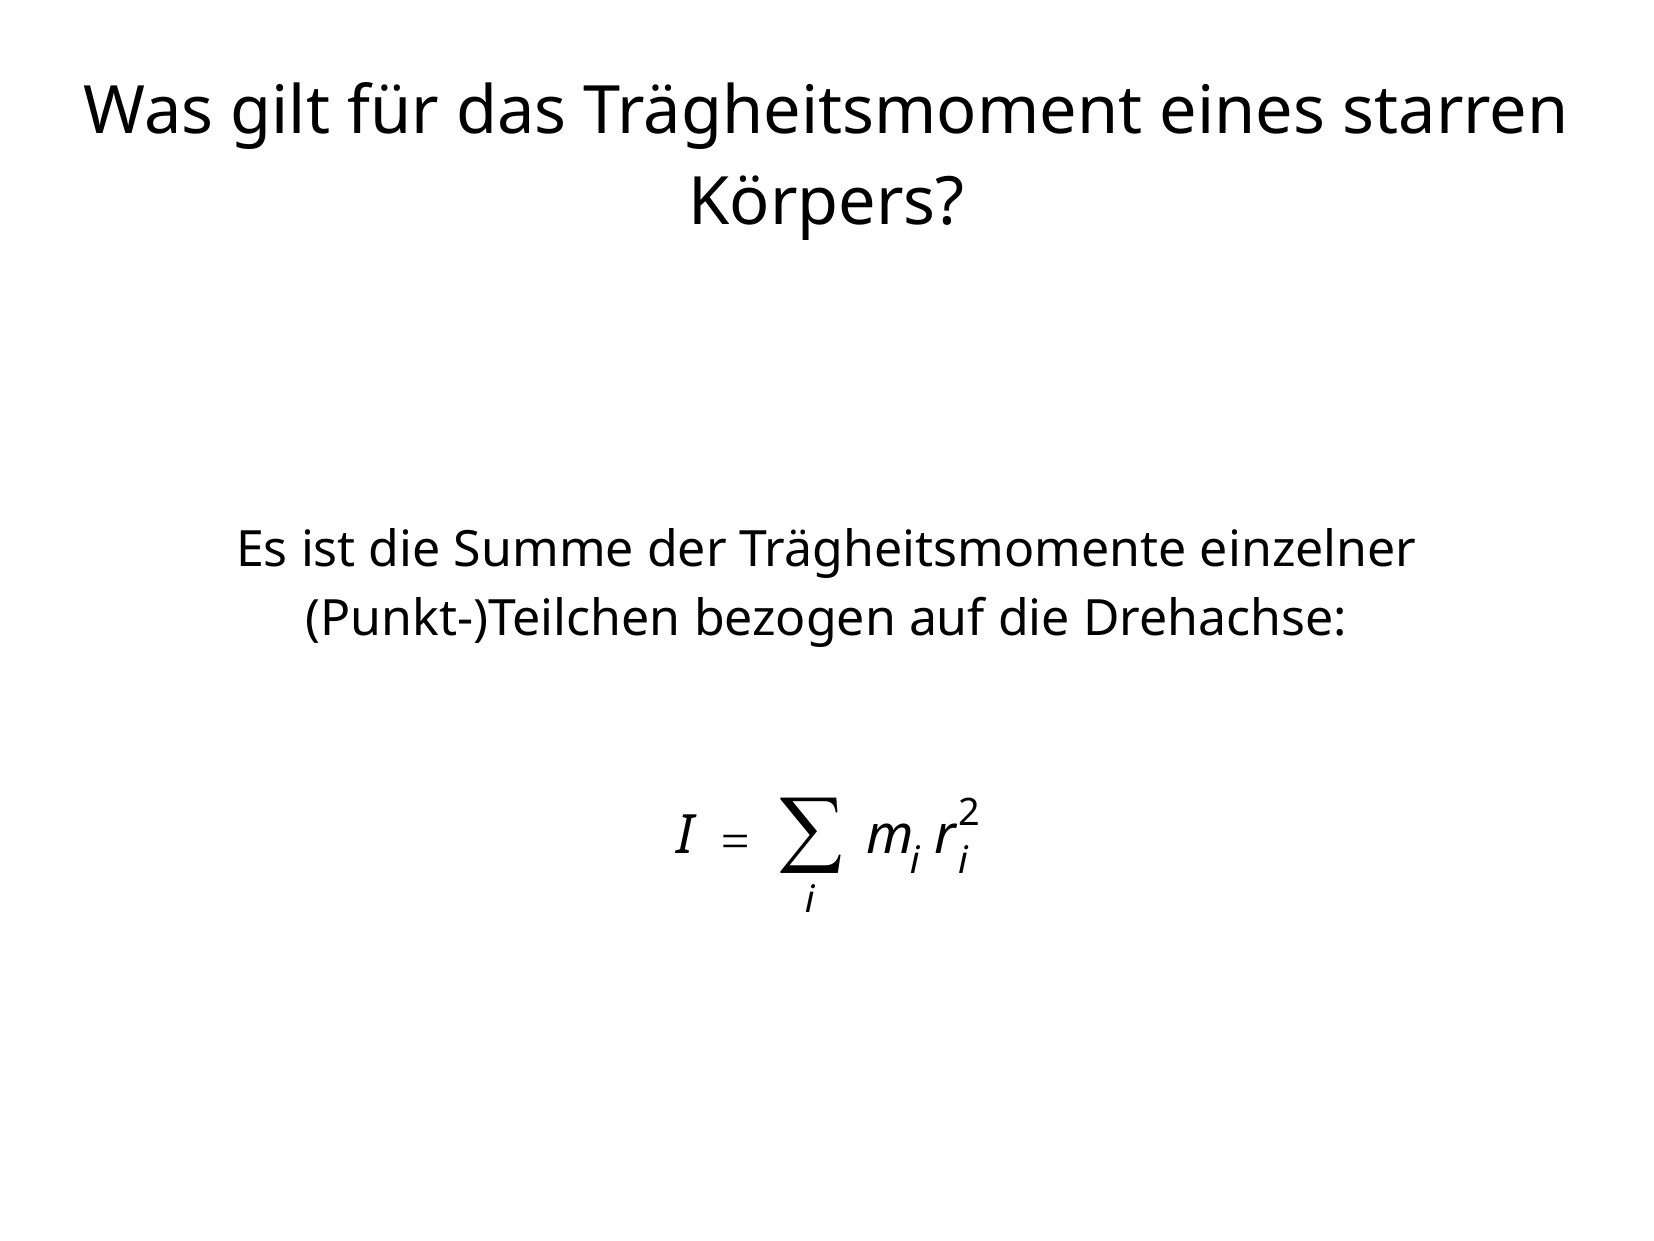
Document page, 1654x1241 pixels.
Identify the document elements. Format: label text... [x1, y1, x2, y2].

subtitle Es ist die Summe der Trägheitsmomente einzelner (Punkt-)Teilchen bezogen auf die Drehachse: [82, 290, 1571, 1010]
chart [670, 789, 983, 924]
title Was gilt für das Trägheitsmoment eines starren Körpers? [82, 49, 1571, 257]
